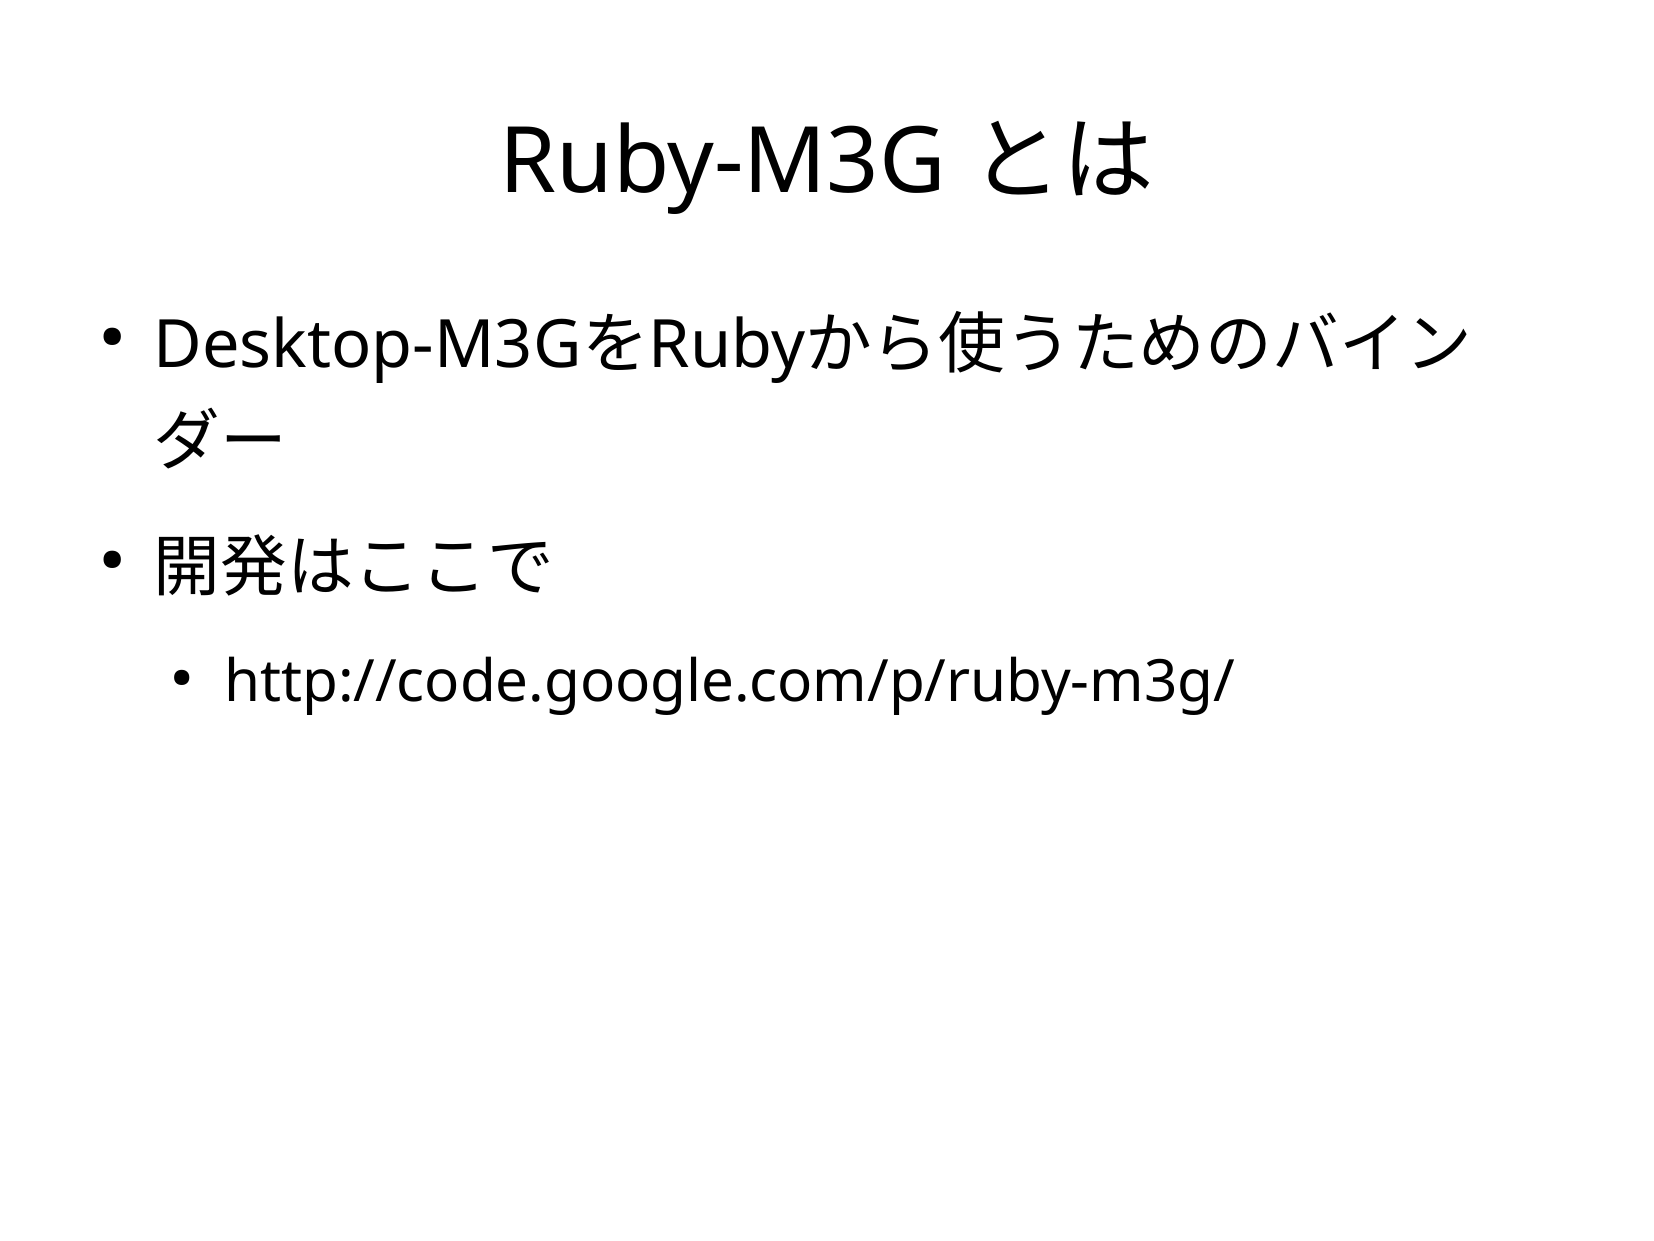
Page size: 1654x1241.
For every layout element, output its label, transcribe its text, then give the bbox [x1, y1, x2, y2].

list Desktop-M3GをRubyから使うためのバインダー 開発はここで http://code.google.com/p/ruby-m3g/ [82, 290, 1571, 1109]
title Ruby-M3G とは [82, 56, 1571, 250]
